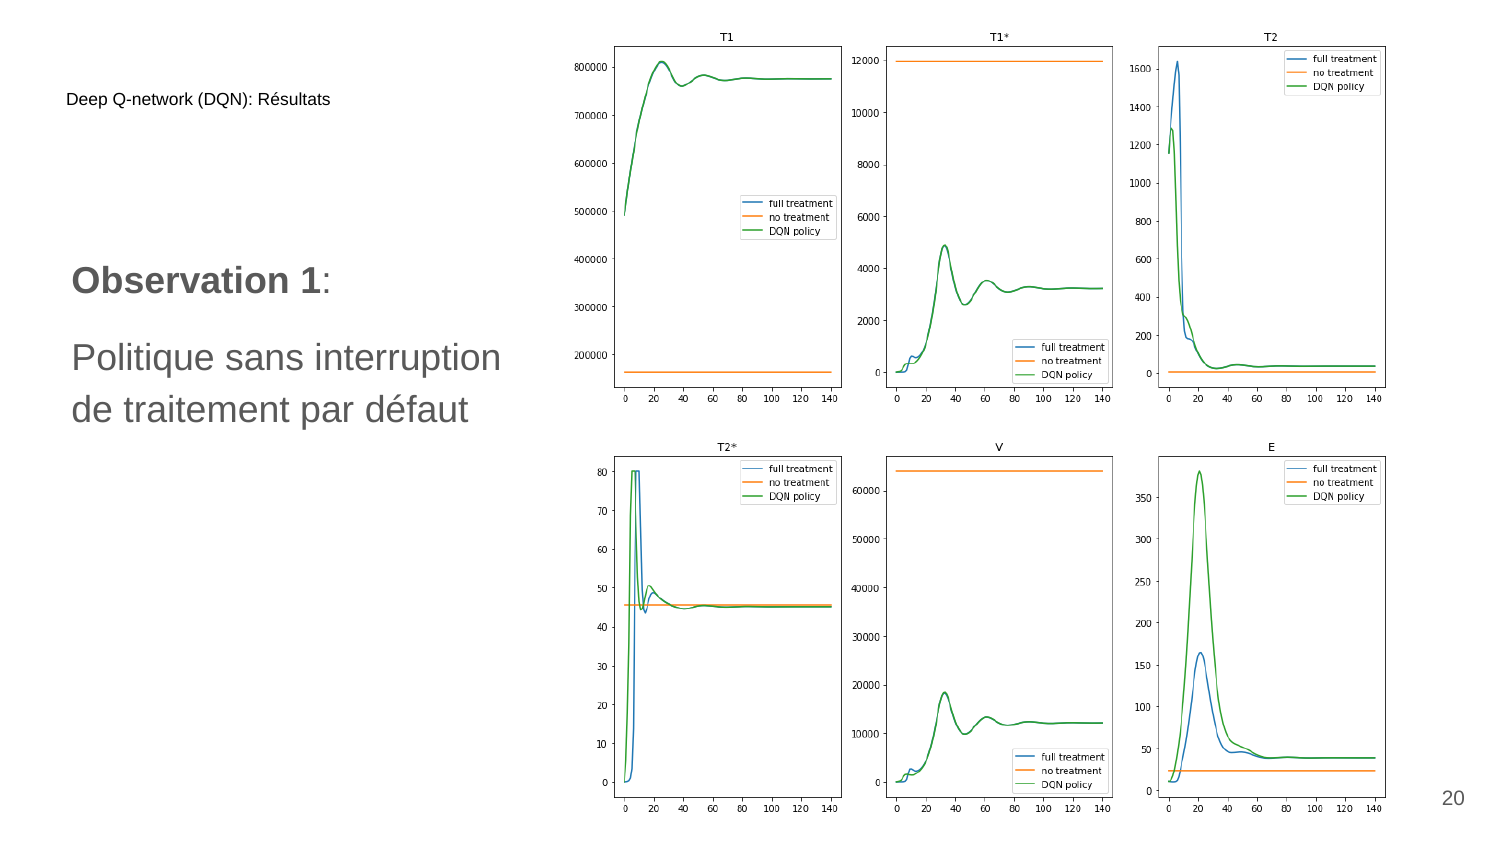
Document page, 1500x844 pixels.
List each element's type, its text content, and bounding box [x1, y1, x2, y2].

list Observation 1: Politique sans interruption de traitement par défaut [56, 234, 561, 796]
title Deep Q-network (DQN): Résultats [51, 72, 566, 167]
slide_number <number> [1389, 764, 1480, 830]
picture [566, 25, 1391, 819]
